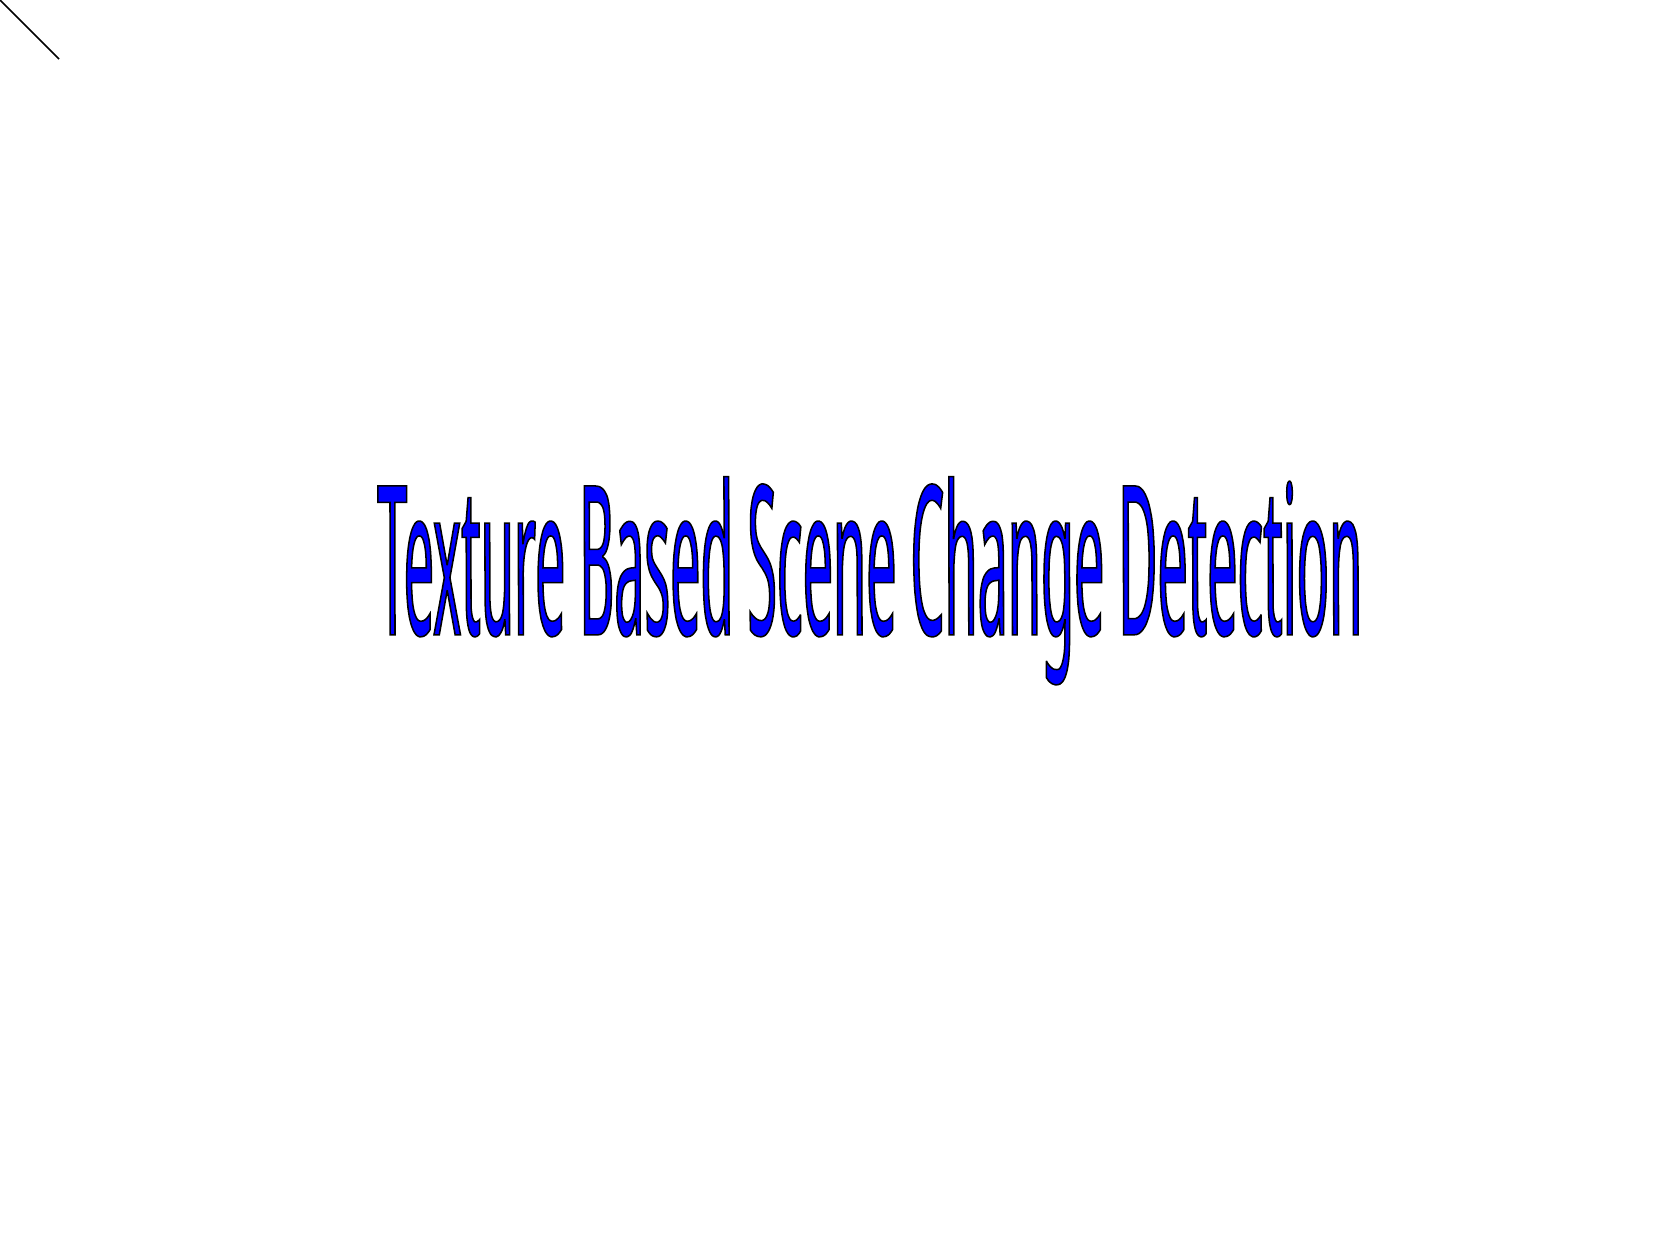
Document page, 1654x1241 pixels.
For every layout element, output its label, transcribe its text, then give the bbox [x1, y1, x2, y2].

text_box Texture Based Scene Change Detection [948, 476, 974, 635]
text_box Texture Based Scene Change Detection [779, 521, 801, 637]
text_box Texture Based Scene Change Detection [1240, 521, 1262, 637]
text_box Texture Based Scene Change Detection [1299, 521, 1327, 637]
text_box Texture Based Scene Change Detection [913, 483, 943, 637]
text_box Texture Based Scene Change Detection [538, 521, 563, 637]
text_box Texture Based Scene Change Detection [647, 521, 668, 637]
text_box Texture Based Scene Change Detection [462, 497, 480, 637]
text_box Texture Based Scene Change Detection [805, 521, 831, 637]
text_box Texture Based Scene Change Detection [869, 521, 894, 637]
text_box Texture Based Scene Change Detection [1012, 521, 1037, 635]
text_box Texture Based Scene Change Detection [1264, 497, 1282, 637]
text_box Texture Based Scene Change Detection [837, 521, 863, 635]
text_box Texture Based Scene Change Detection [433, 523, 461, 635]
text_box Texture Based Scene Change Detection [584, 485, 612, 635]
text_box Texture Based Scene Change Detection [1123, 485, 1155, 635]
text_box Texture Based Scene Change Detection [616, 521, 641, 637]
text_box Texture Based Scene Change Detection [1210, 521, 1235, 637]
text_box Texture Based Scene Change Detection [518, 521, 536, 635]
text_box Texture Based Scene Change Detection [1076, 521, 1102, 637]
text_box Texture Based Scene Change Detection [1043, 521, 1070, 685]
text_box Texture Based Scene Change Detection [406, 521, 432, 637]
text_box Texture Based Scene Change Detection [377, 485, 407, 635]
text_box Texture Based Scene Change Detection [750, 483, 775, 637]
text_box Texture Based Scene Change Detection [703, 476, 730, 637]
text_box Texture Based Scene Change Detection [673, 521, 698, 637]
text_box Texture Based Scene Change Detection [980, 521, 1004, 637]
text_box Texture Based Scene Change Detection [1188, 497, 1207, 637]
text_box Texture Based Scene Change Detection [484, 523, 510, 637]
text_box Texture Based Scene Change Detection [1333, 521, 1359, 635]
text_box Texture Based Scene Change Detection [1160, 521, 1186, 637]
